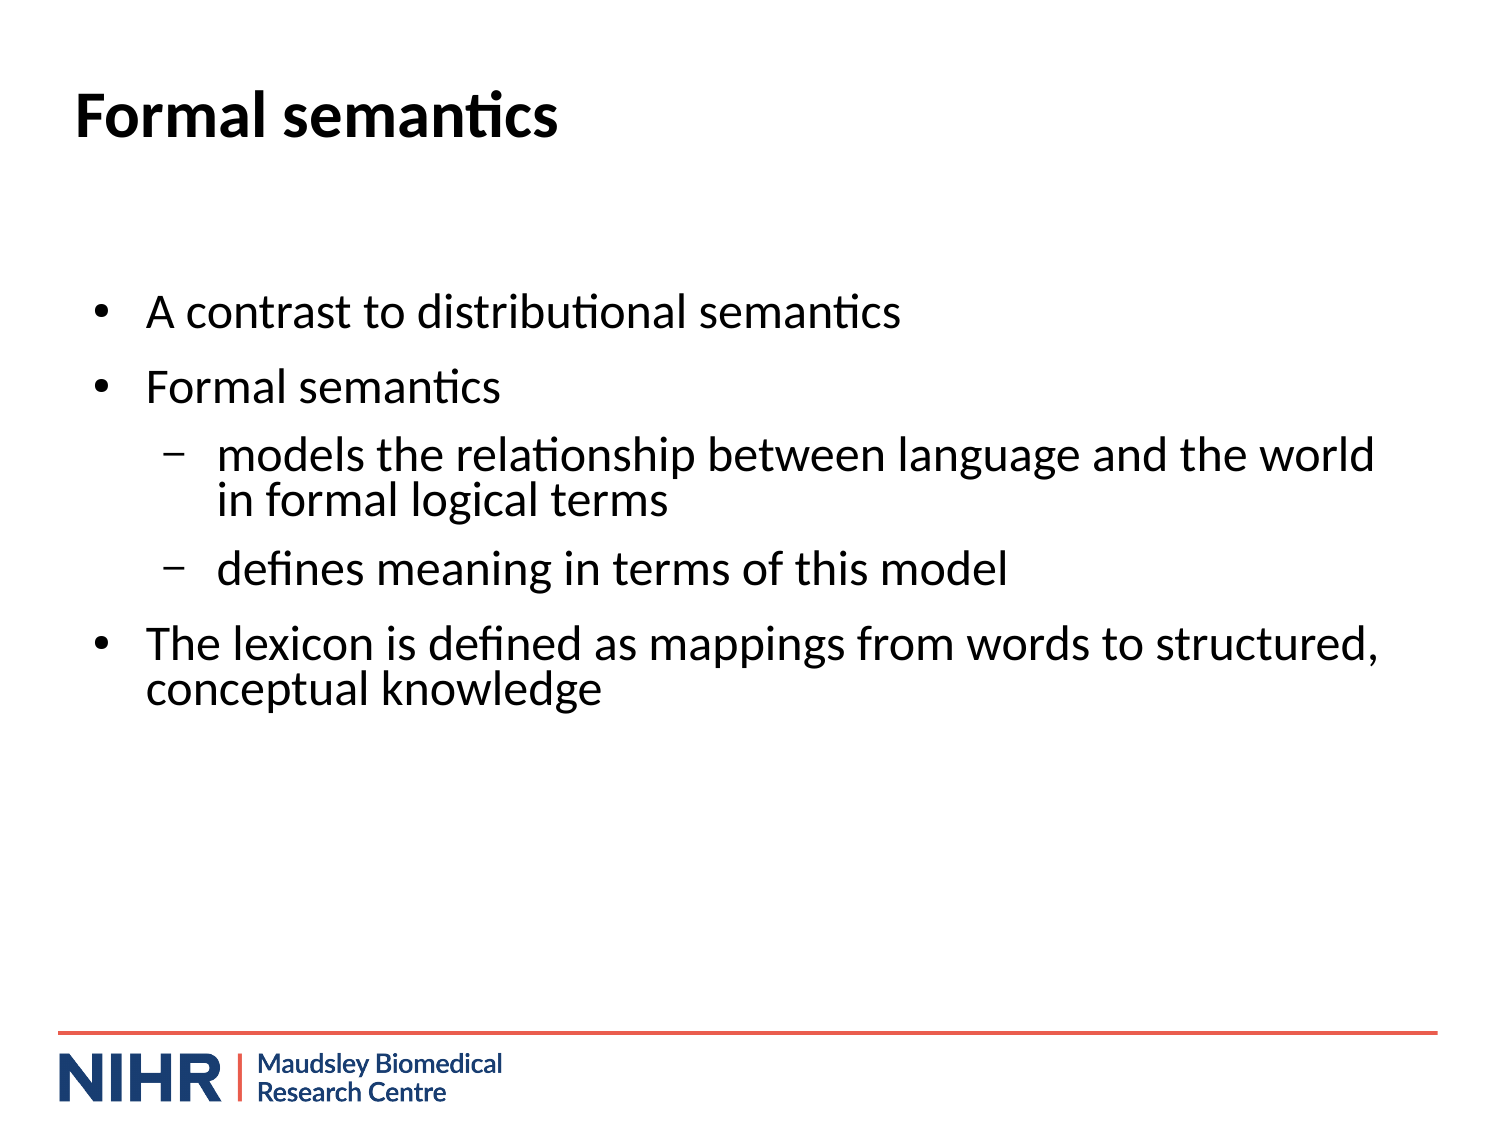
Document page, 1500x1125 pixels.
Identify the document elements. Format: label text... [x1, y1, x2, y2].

title Formal semantics [75, 23, 1425, 219]
list A contrast to distributional semantics Formal semantics models the relationship between language and the world in formal logical terms defines meaning in terms of this model The lexicon is defined as mappings from words to structured, conceptual knowledge [75, 292, 1395, 993]
picture [29, 1018, 531, 1125]
